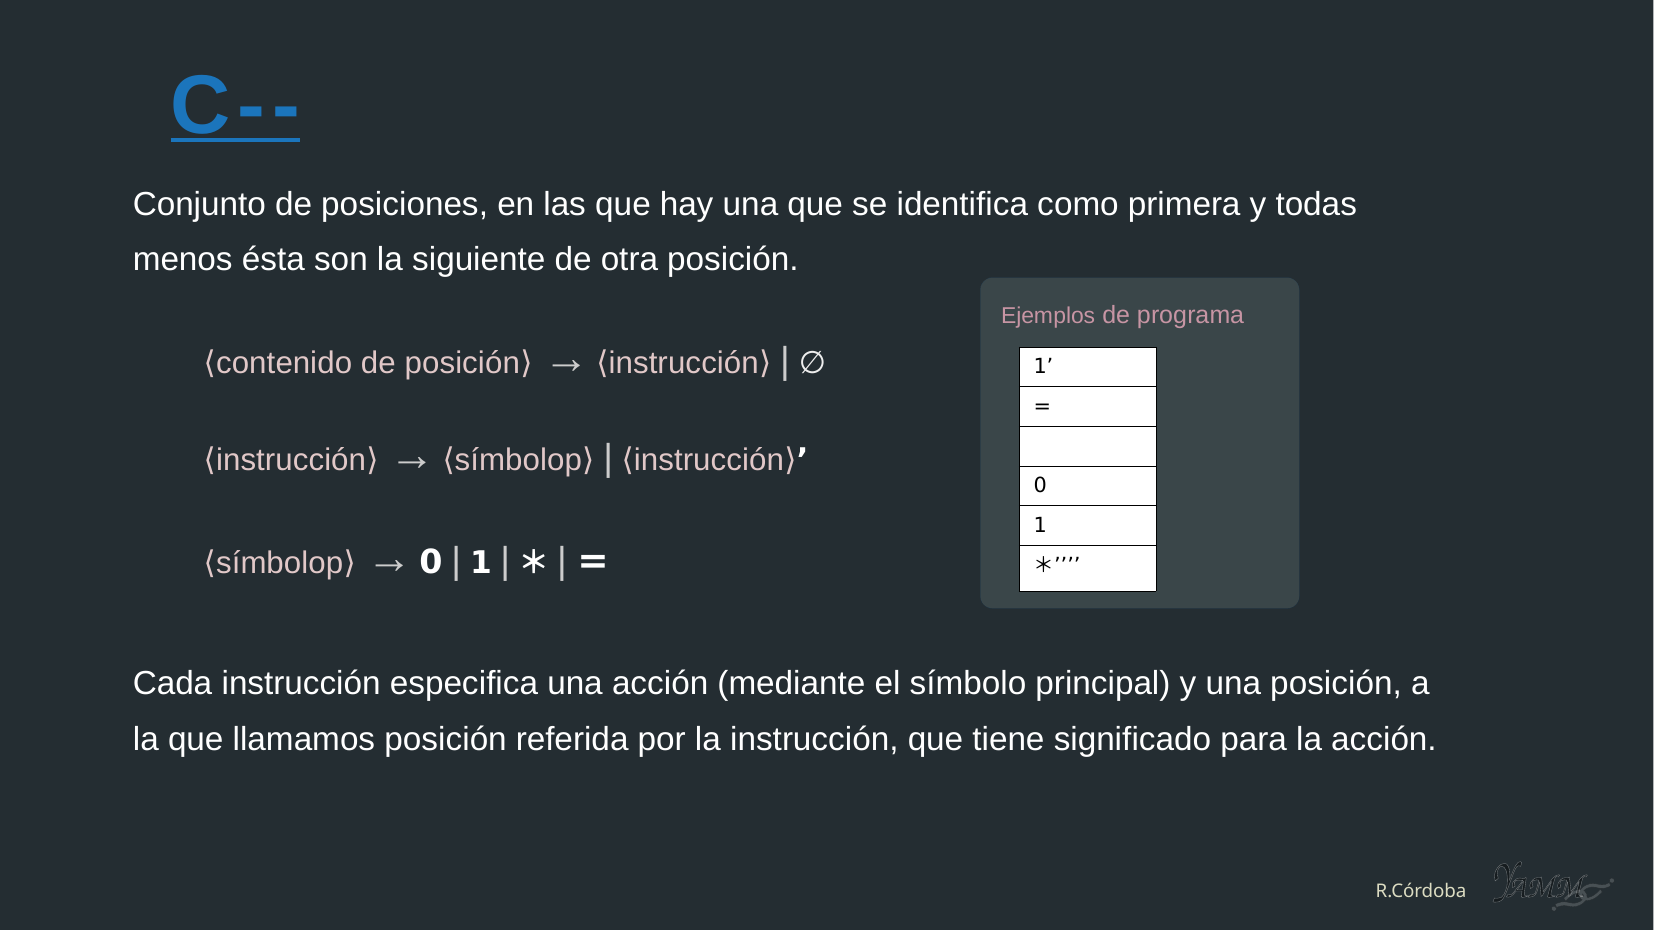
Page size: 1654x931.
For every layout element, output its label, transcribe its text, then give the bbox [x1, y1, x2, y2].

text_box C-- [155, 50, 316, 159]
table_cell 0 [1020, 467, 1156, 505]
text_box ⟨instrucción⟩ → ⟨símbolop⟩ | ⟨instrucción⟩’ [188, 421, 839, 500]
text_box Cada instrucción especifica una acción (mediante el símbolo principal) y una posición, a la que llamamos posición referida por la instrucción, que tiene significado para la acción. [118, 638, 1477, 765]
table_header 1’ [1020, 348, 1156, 386]
text_box Ejemplos de programa [986, 293, 1288, 337]
text_box [980, 277, 1300, 609]
text_box ⟨contenido de posición⟩ → ⟨instrucción⟩ | ∅ [188, 324, 852, 391]
table_cell ＊’’’’ [1020, 546, 1156, 591]
text_box ⟨símbolop⟩ → 0 | 1 |＊| = [188, 524, 839, 603]
text_box Conjunto de posiciones, en las que hay una que se identifica como primera y todas menos ésta son la siguiente de otra posición. [118, 159, 1477, 286]
table_cell [1020, 427, 1156, 466]
table_cell = [1020, 387, 1156, 426]
table_cell 1 [1020, 506, 1156, 545]
